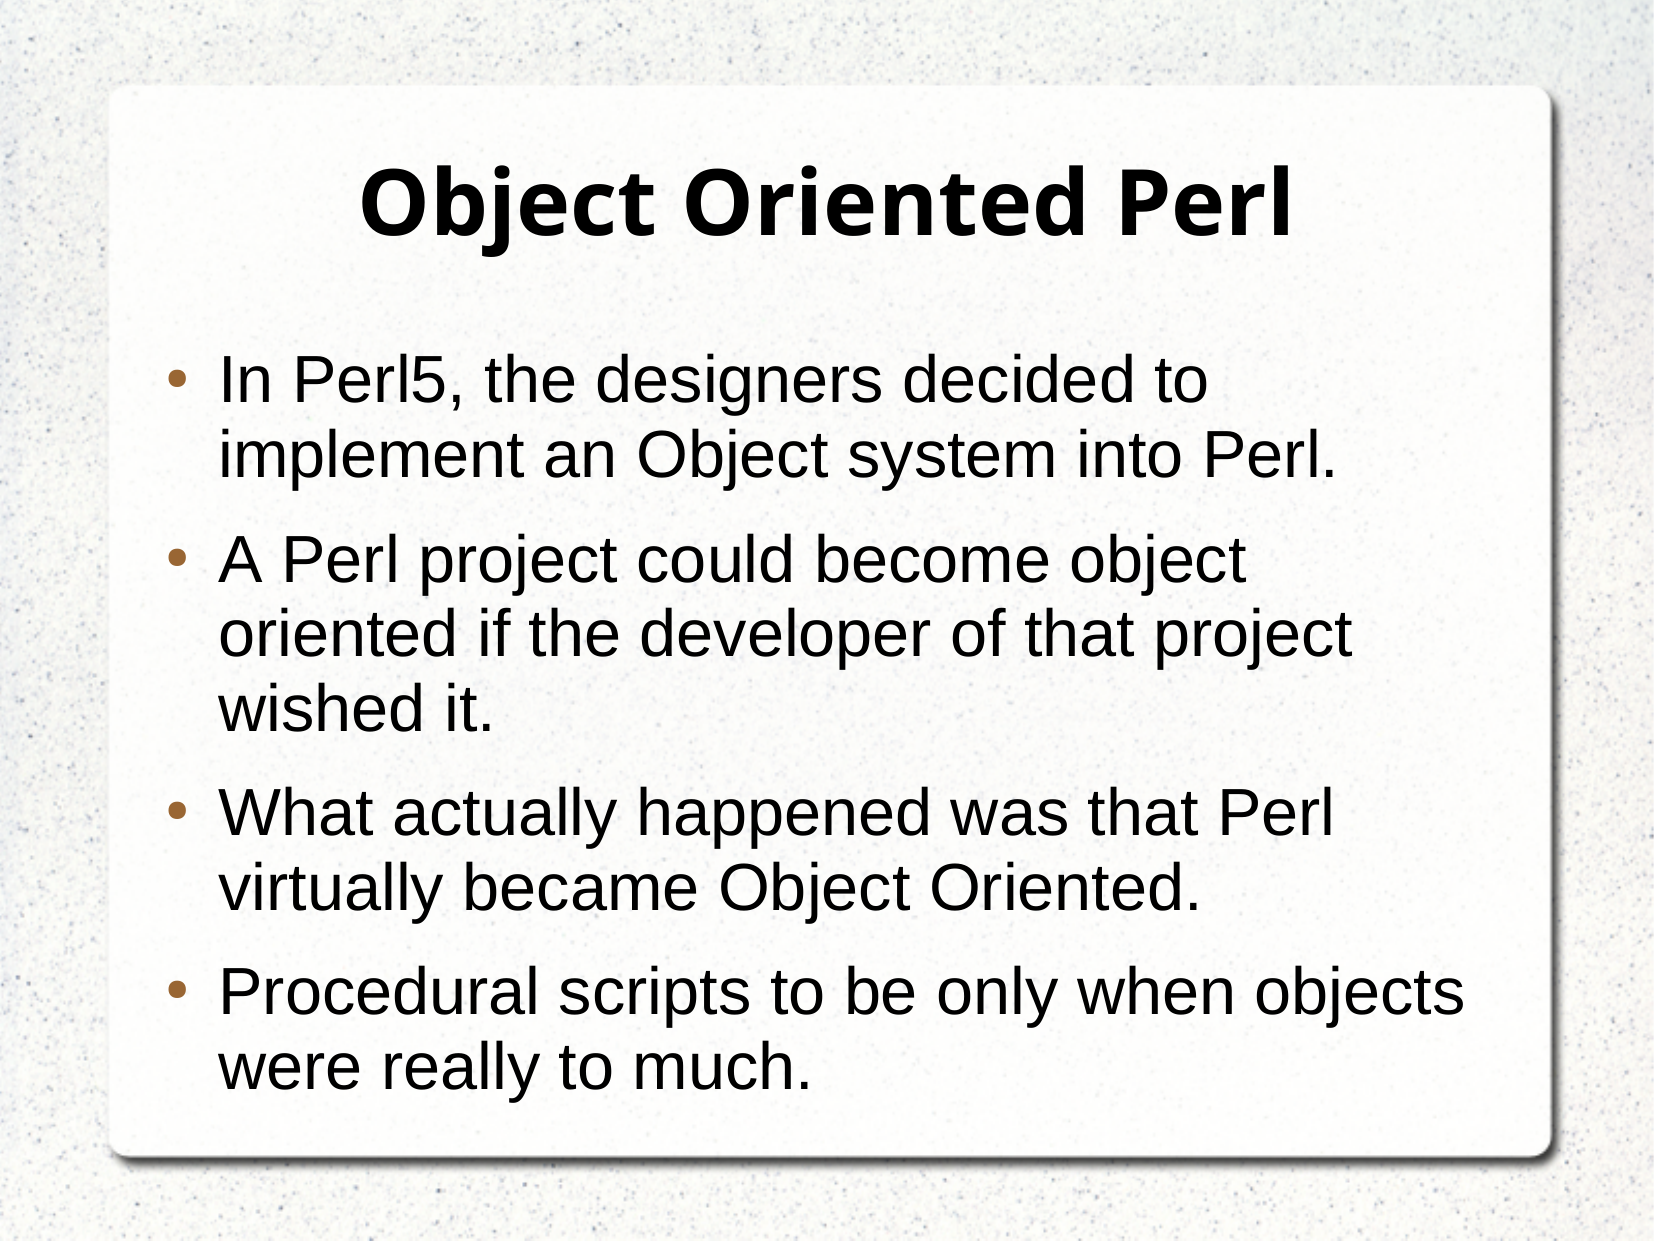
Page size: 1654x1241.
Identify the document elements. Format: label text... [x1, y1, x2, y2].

title Object Oriented Perl [118, 96, 1536, 304]
list In Perl5, the designers decided to implement an Object system into Perl. A Perl project could become object oriented if the developer of that project wished it. What actually happened was that Perl virtually became Object Oriented. Procedural scripts to be only when objects were really to much. [147, 342, 1506, 1028]
picture [0, 0, 1654, 1241]
